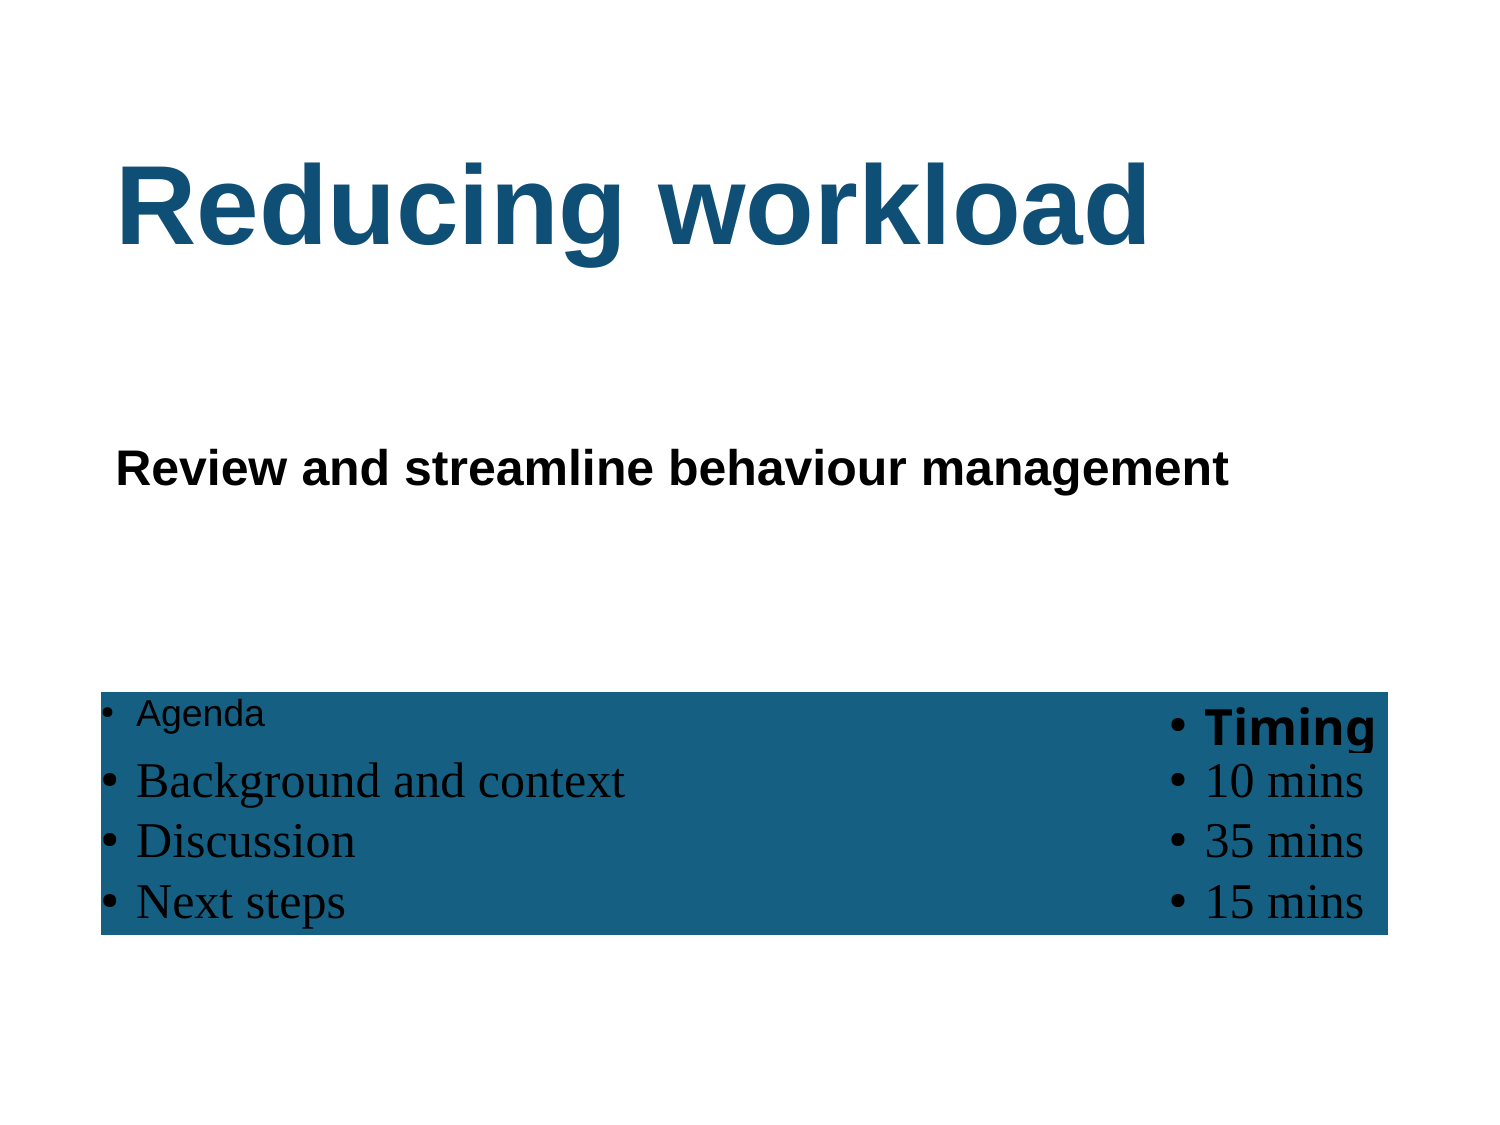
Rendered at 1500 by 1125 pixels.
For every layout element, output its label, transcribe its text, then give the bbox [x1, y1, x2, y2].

table_header Timing [1169, 692, 1388, 753]
table_header Timing [1355, 723, 1366, 740]
table_cell 10 mins [1169, 753, 1388, 813]
table_cell Next steps [101, 874, 1169, 935]
text_box Review and streamline behaviour management [100, 427, 1376, 504]
table_cell 15 mins [1169, 874, 1388, 935]
table_header Agenda [101, 692, 1169, 753]
table_cell Discussion [101, 813, 1169, 874]
title Reducing workload [100, 95, 1376, 304]
table_cell Background and context [101, 753, 1169, 813]
table_cell 35 mins [1169, 813, 1388, 874]
